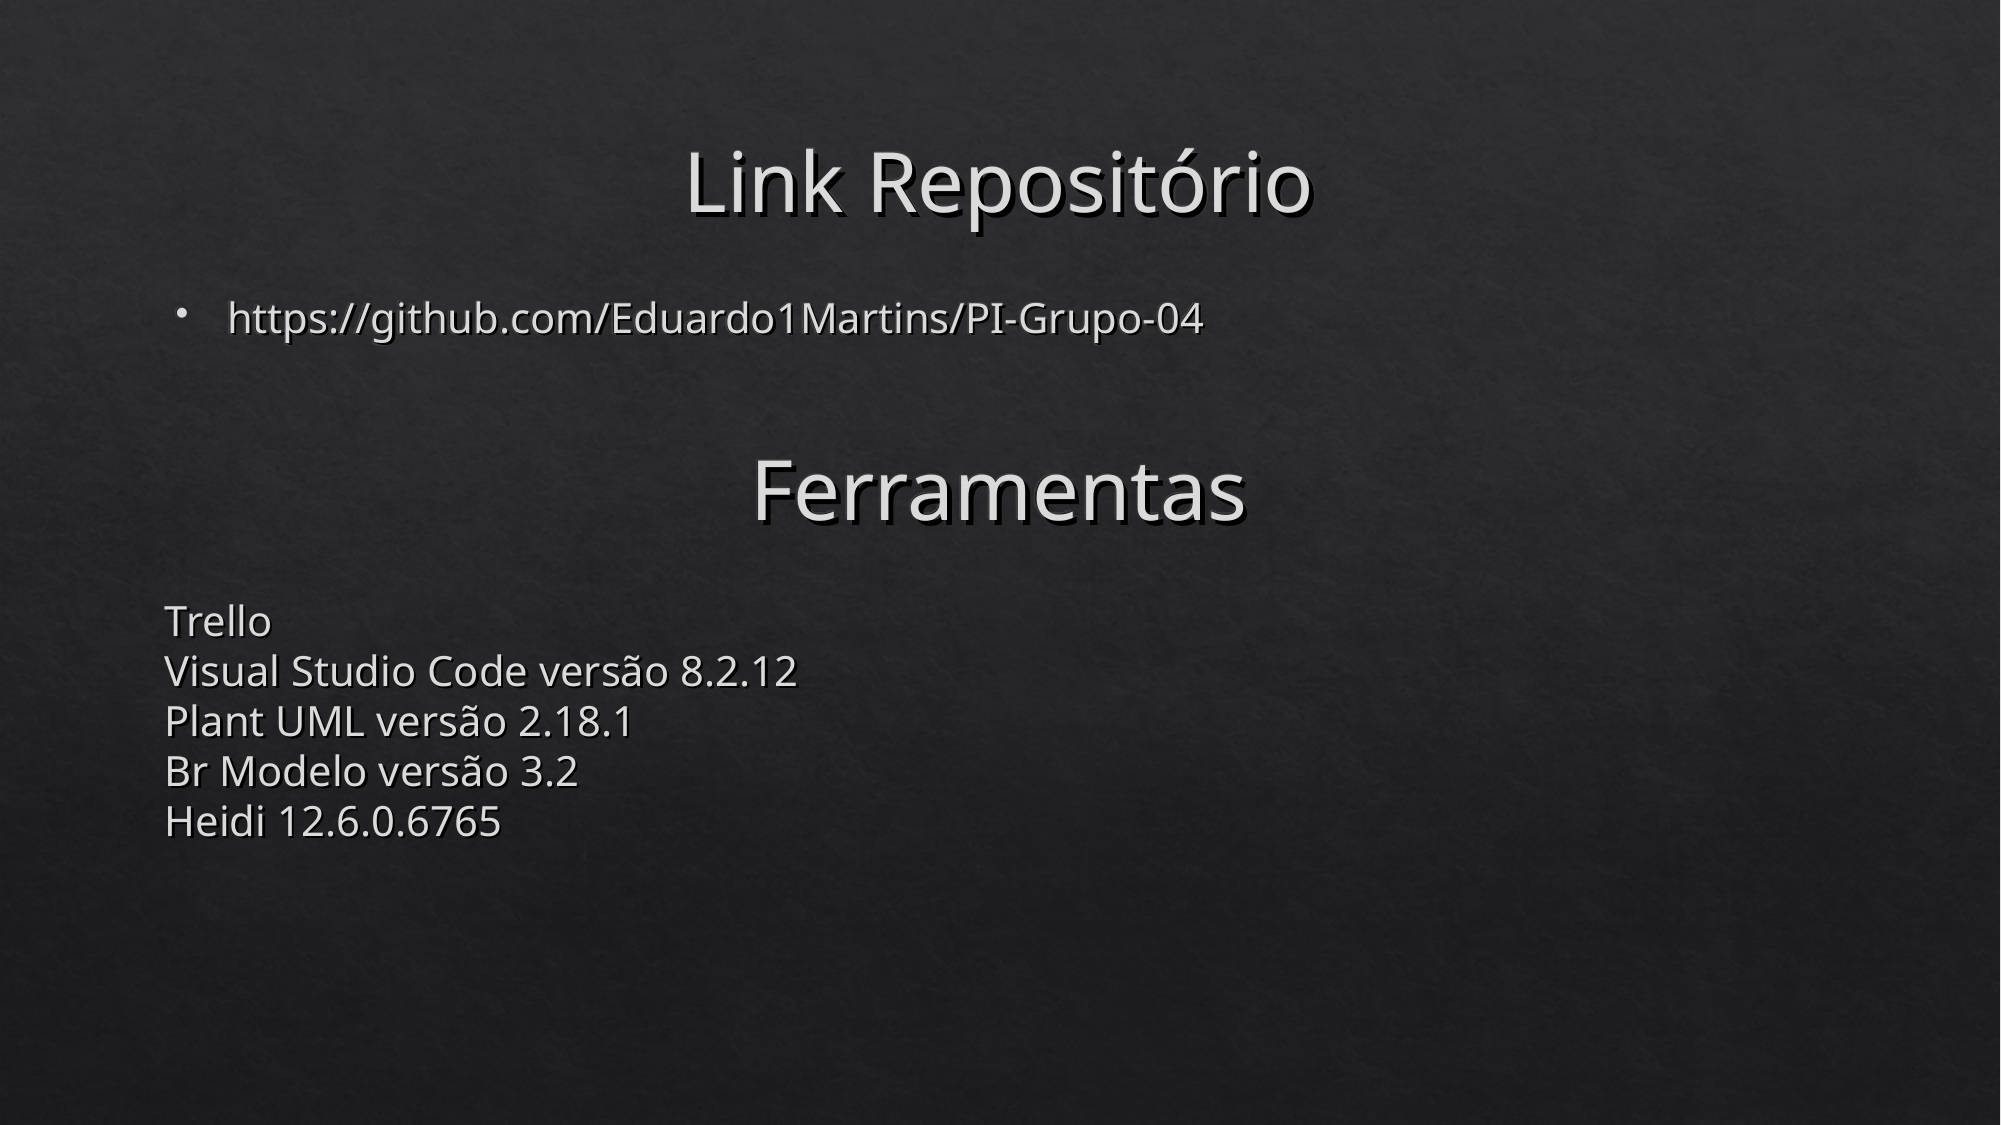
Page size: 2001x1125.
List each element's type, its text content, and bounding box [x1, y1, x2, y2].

title Link Repositório [149, 99, 1849, 260]
text_box Trello Visual Studio Code versão 8.2.12 Plant UML versão 2.18.1 Br Modelo versão 3.2 Heidi 12.6.0.6765 [150, 587, 815, 852]
list https://github.com/Eduardo1Martins/PI-Grupo-04 [149, 567, 1482, 950]
text_box Ferramentas [149, 407, 1849, 567]
list https://github.com/Eduardo1Martins/PI-Grupo-04 [149, 284, 1482, 407]
